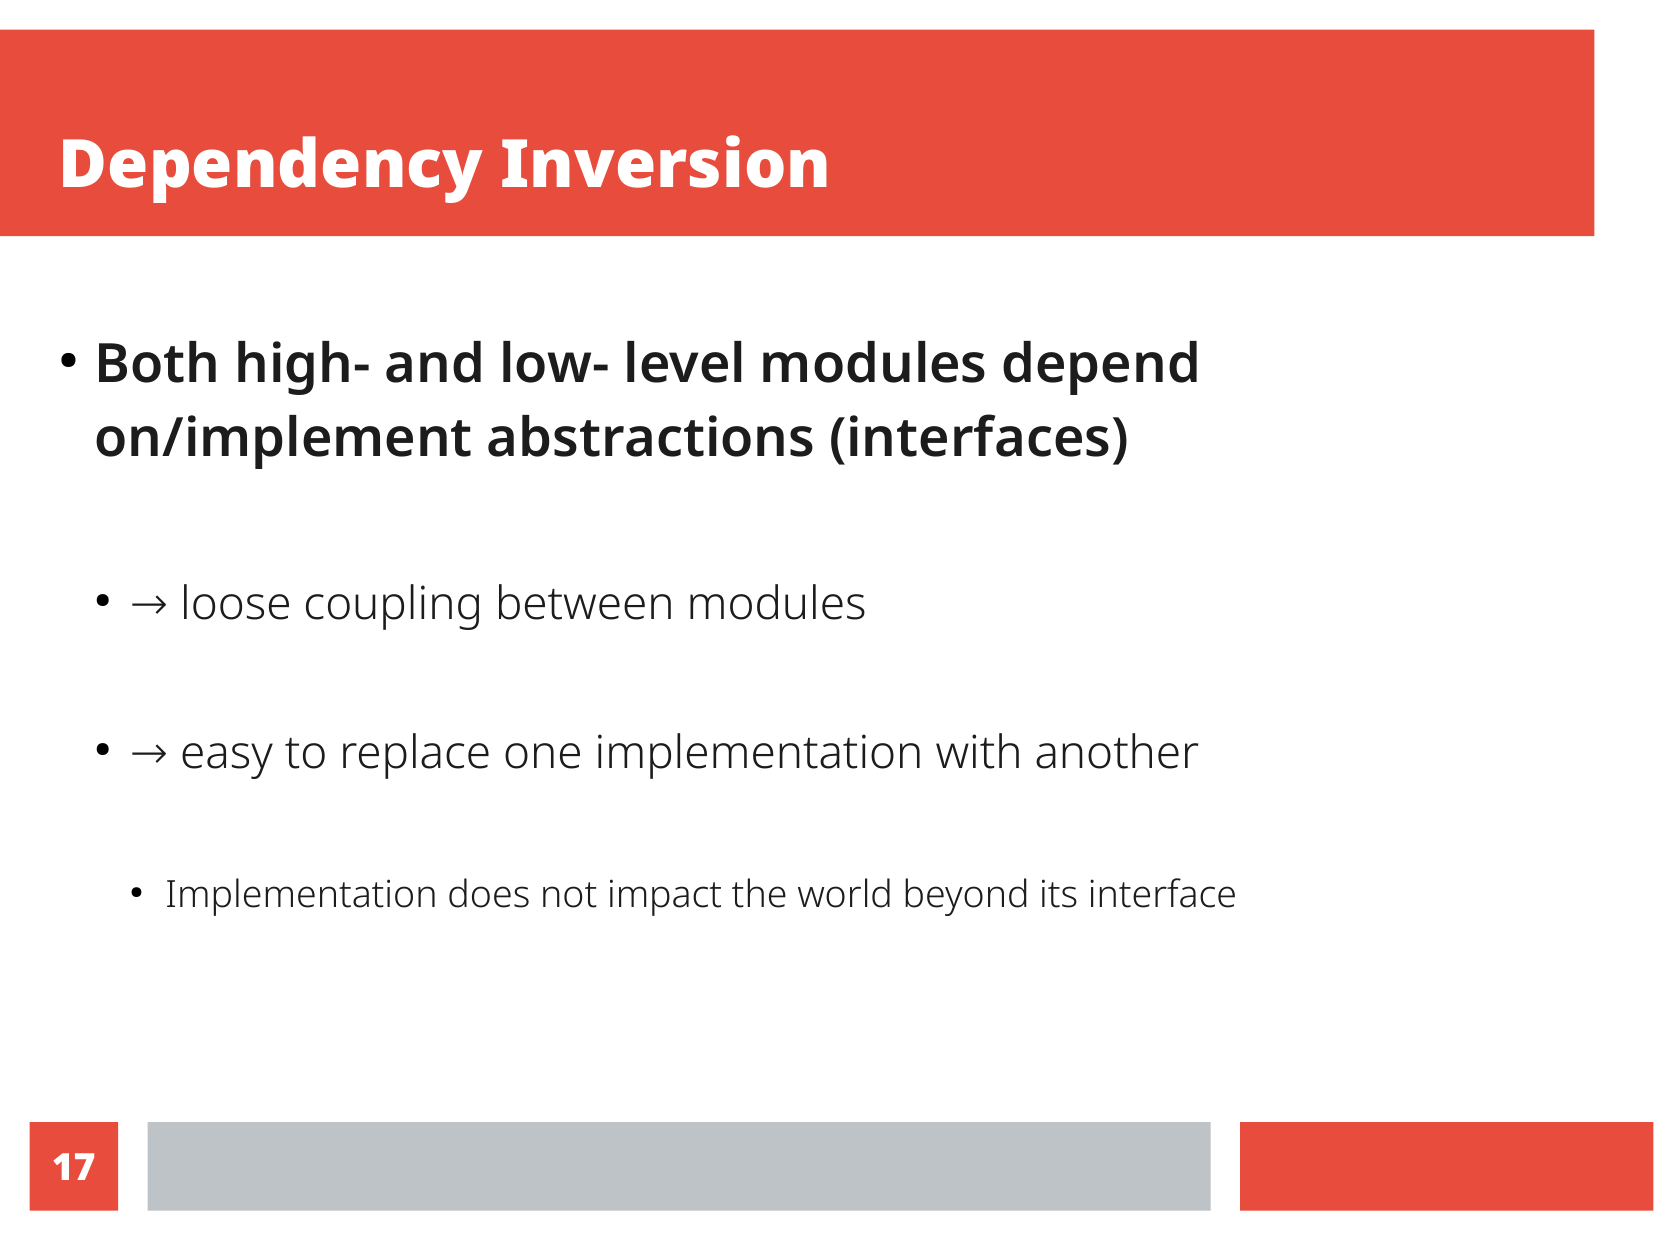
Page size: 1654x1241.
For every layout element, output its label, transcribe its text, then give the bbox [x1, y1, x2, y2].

list Both high- and low- level modules depend on/implement abstractions (interfaces) → loose coupling between modules → easy to replace one implementation with another Implementation does not impact the world beyond its interface [59, 324, 1565, 1093]
title Dependency Inversion [59, 59, 1595, 207]
